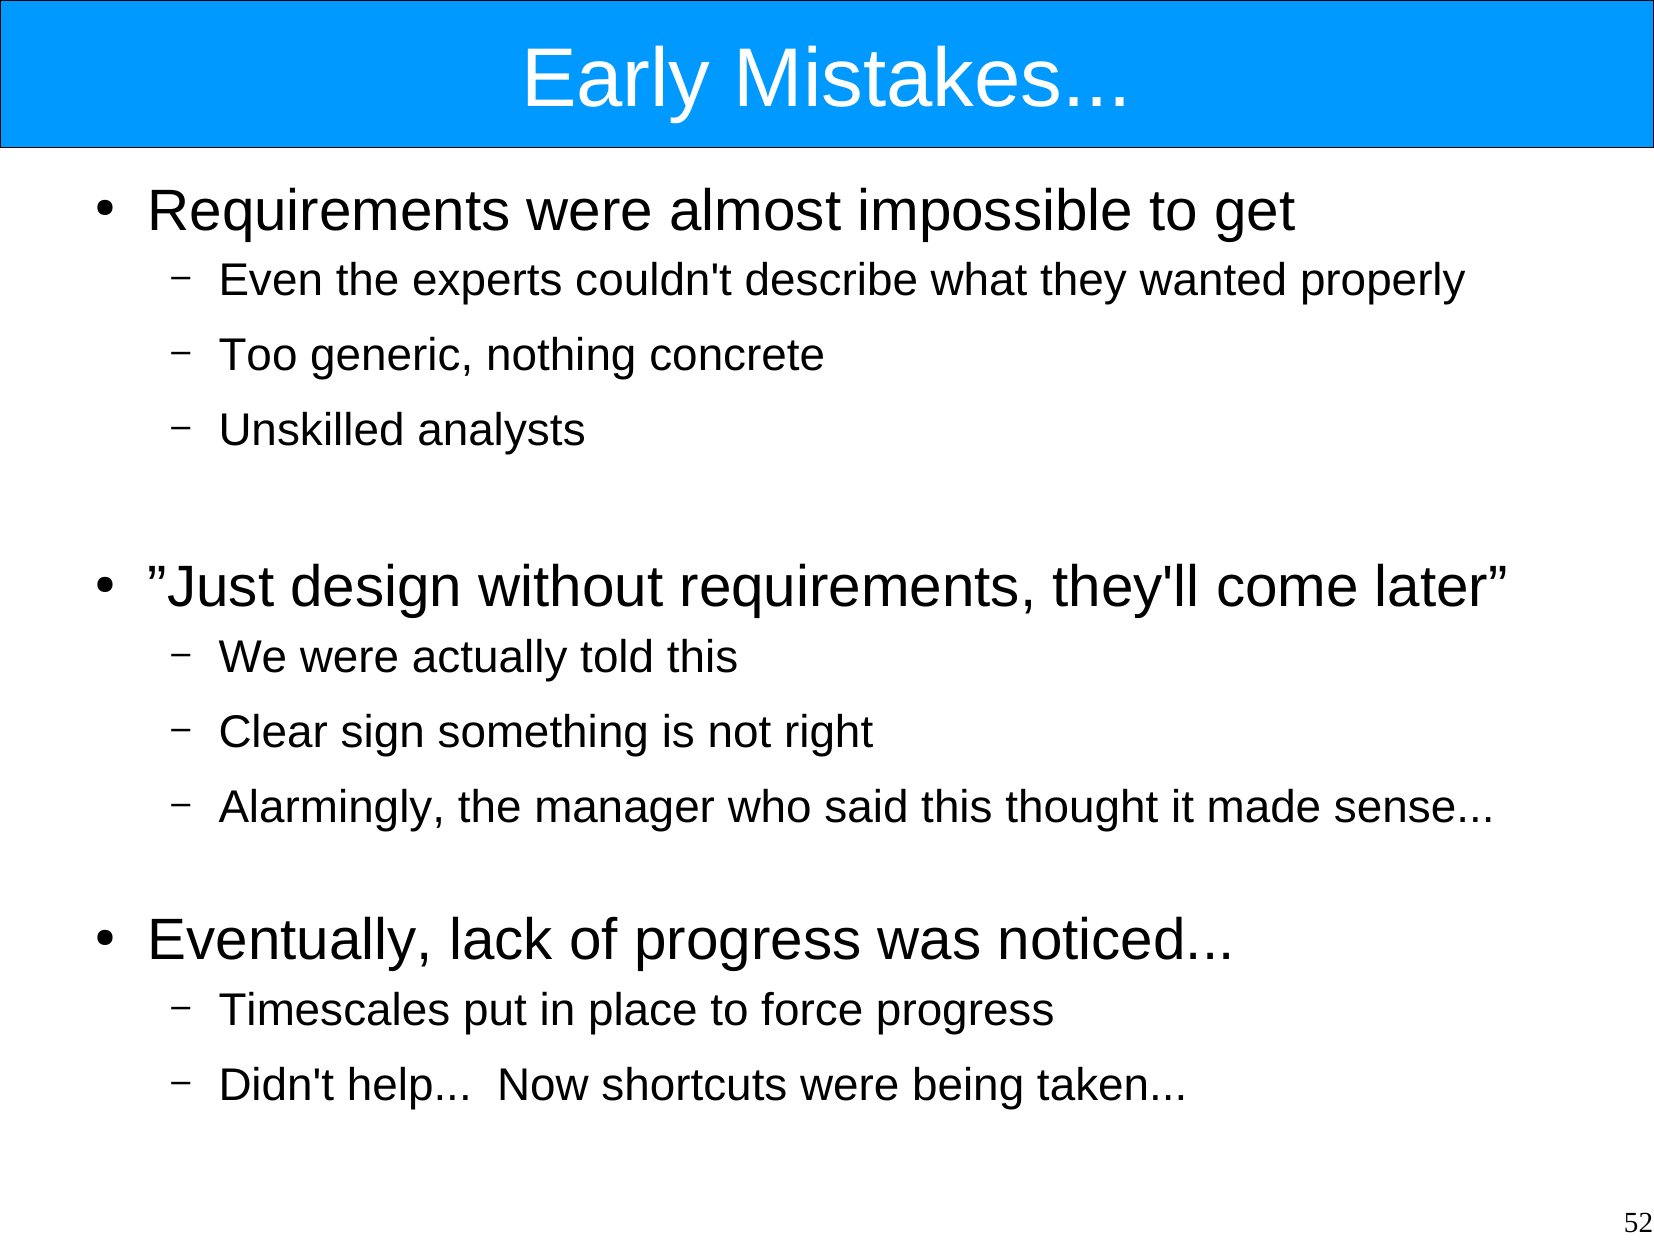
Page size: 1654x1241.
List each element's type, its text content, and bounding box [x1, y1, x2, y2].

list Requirements were almost impossible to get Even the experts couldn't describe what they wanted properly Too generic, nothing concrete Unskilled analysts ”Just design without requirements, they'll come later” We were actually told this Clear sign something is not right Alarmingly, the manager who said this thought it made sense... Eventually, lack of progress was noticed... Timescales put in place to force progress Didn't help... Now shortcuts were being taken... [76, 177, 1565, 1196]
title Early Mistakes... [82, 21, 1571, 135]
